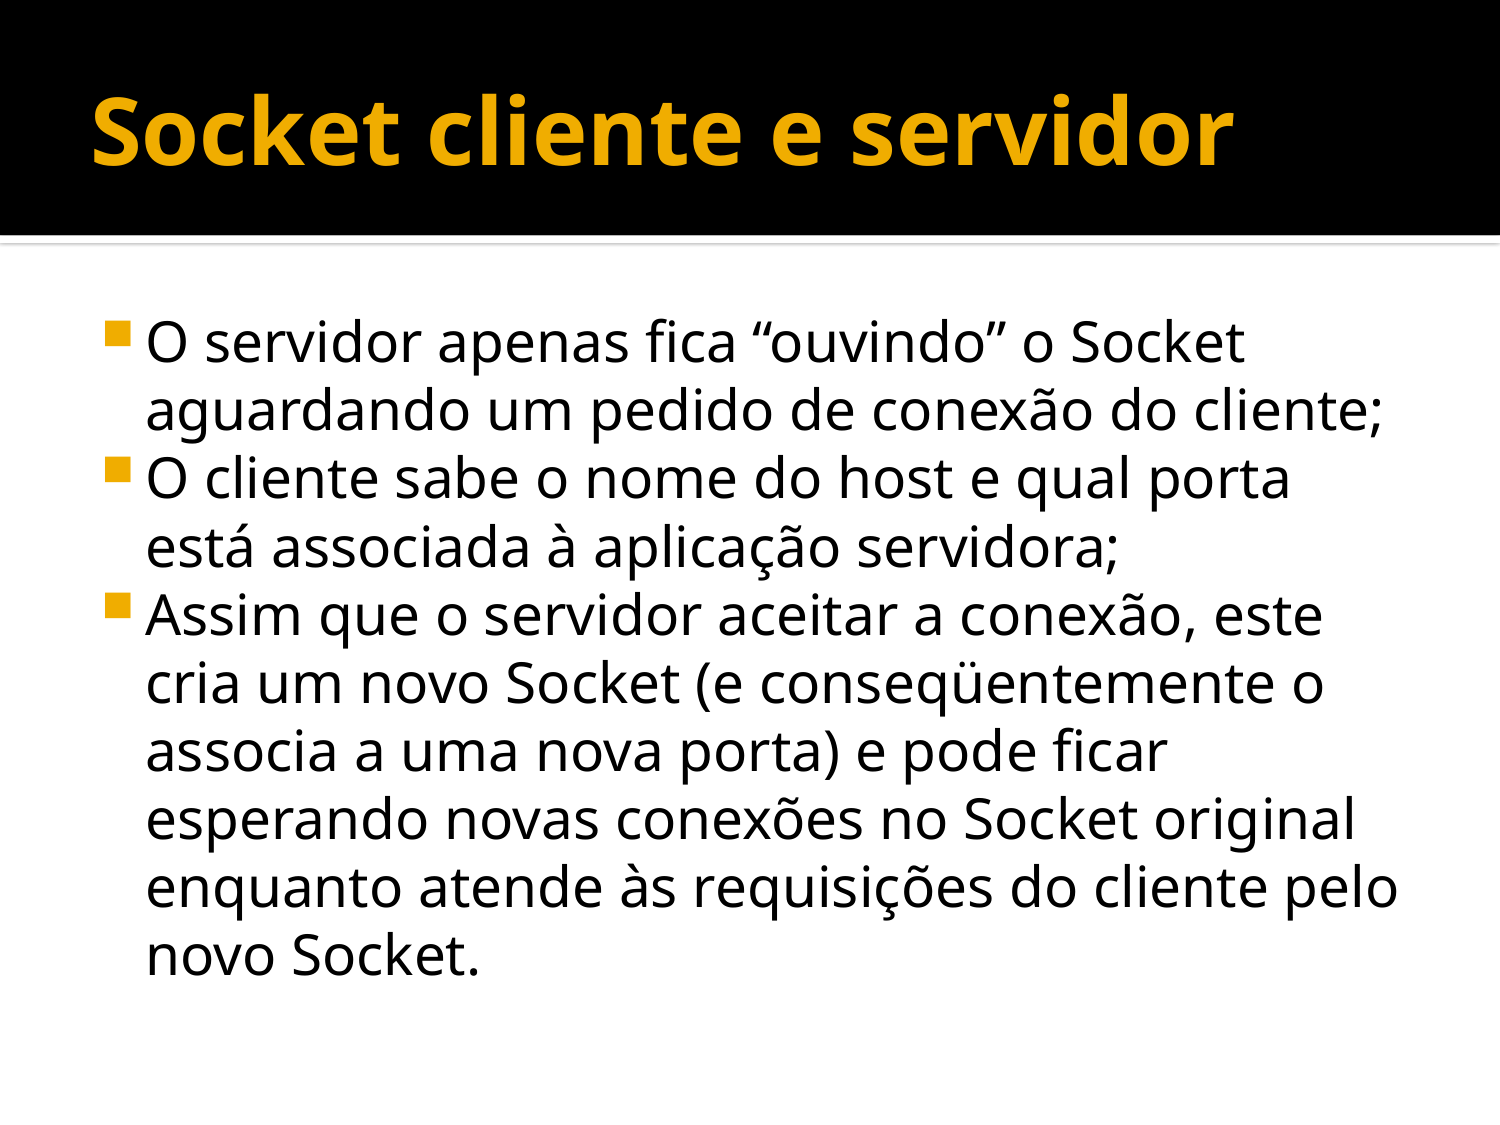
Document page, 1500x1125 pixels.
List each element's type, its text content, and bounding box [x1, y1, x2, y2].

list O servidor apenas fica “ouvindo” o Socket aguardando um pedido de conexão do cliente; O cliente sabe o nome do host e qual porta está associada à aplicação servidora; Assim que o servidor aceitar a conexão, este cria um novo Socket (e conseqüentemente o associa a uma nova porta) e pode ficar esperando novas conexões no Socket original enquanto atende às requisições do cliente pelo novo Socket. [75, 291, 1425, 1050]
title Socket cliente e servidor [75, 25, 1425, 231]
